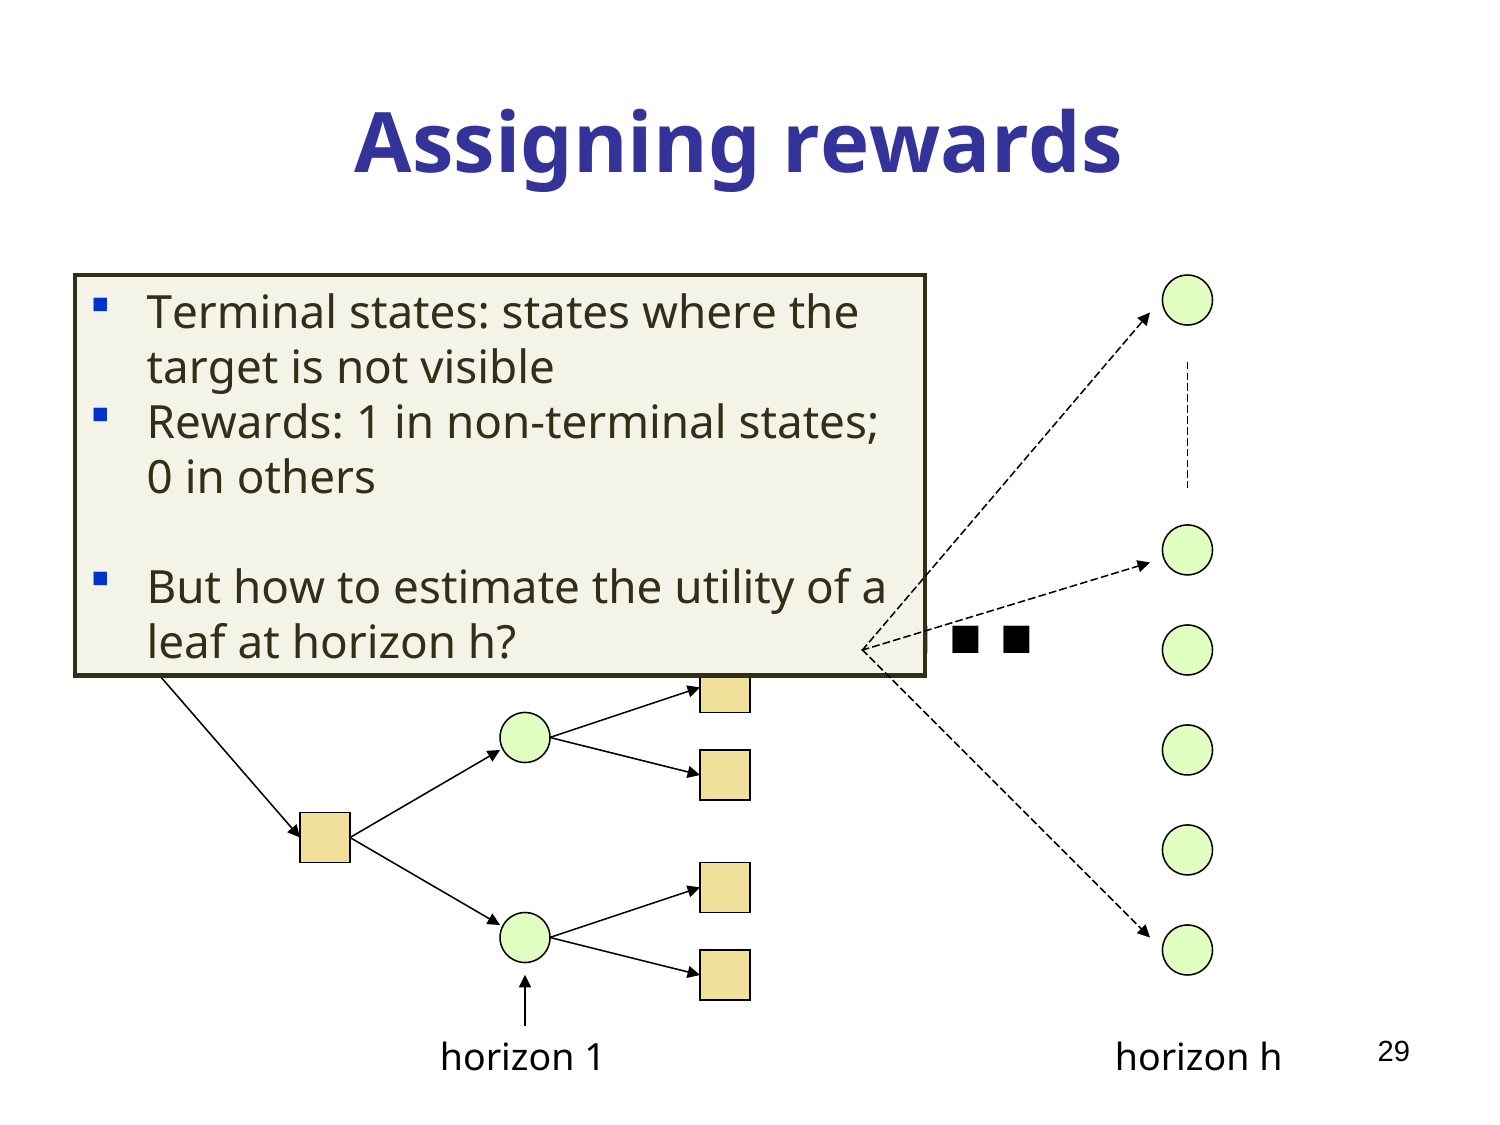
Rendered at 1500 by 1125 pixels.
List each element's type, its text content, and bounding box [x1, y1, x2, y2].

text_box [699, 676, 750, 713]
text_box [1162, 724, 1213, 775]
text_box ... [874, 462, 1058, 698]
text_box Terminal states: states where the target is not visible Rewards: 1 in non-terminal states; 0 in others But how to estimate the utility of a leaf at horizon h? [74, 275, 925, 676]
text_box [1162, 824, 1213, 875]
text_box [500, 712, 550, 763]
text_box [1162, 524, 1213, 575]
text_box [1162, 275, 1213, 326]
text_box [1162, 924, 1213, 976]
text_box [299, 812, 350, 863]
title Assigning rewards [75, 45, 1426, 233]
text_box <number> [1074, 1024, 1426, 1103]
text_box [699, 862, 750, 913]
text_box [500, 912, 550, 963]
text_box [699, 950, 750, 1000]
text_box [1162, 624, 1213, 676]
text_box horizon 1 [424, 1025, 621, 1087]
text_box [699, 750, 750, 800]
